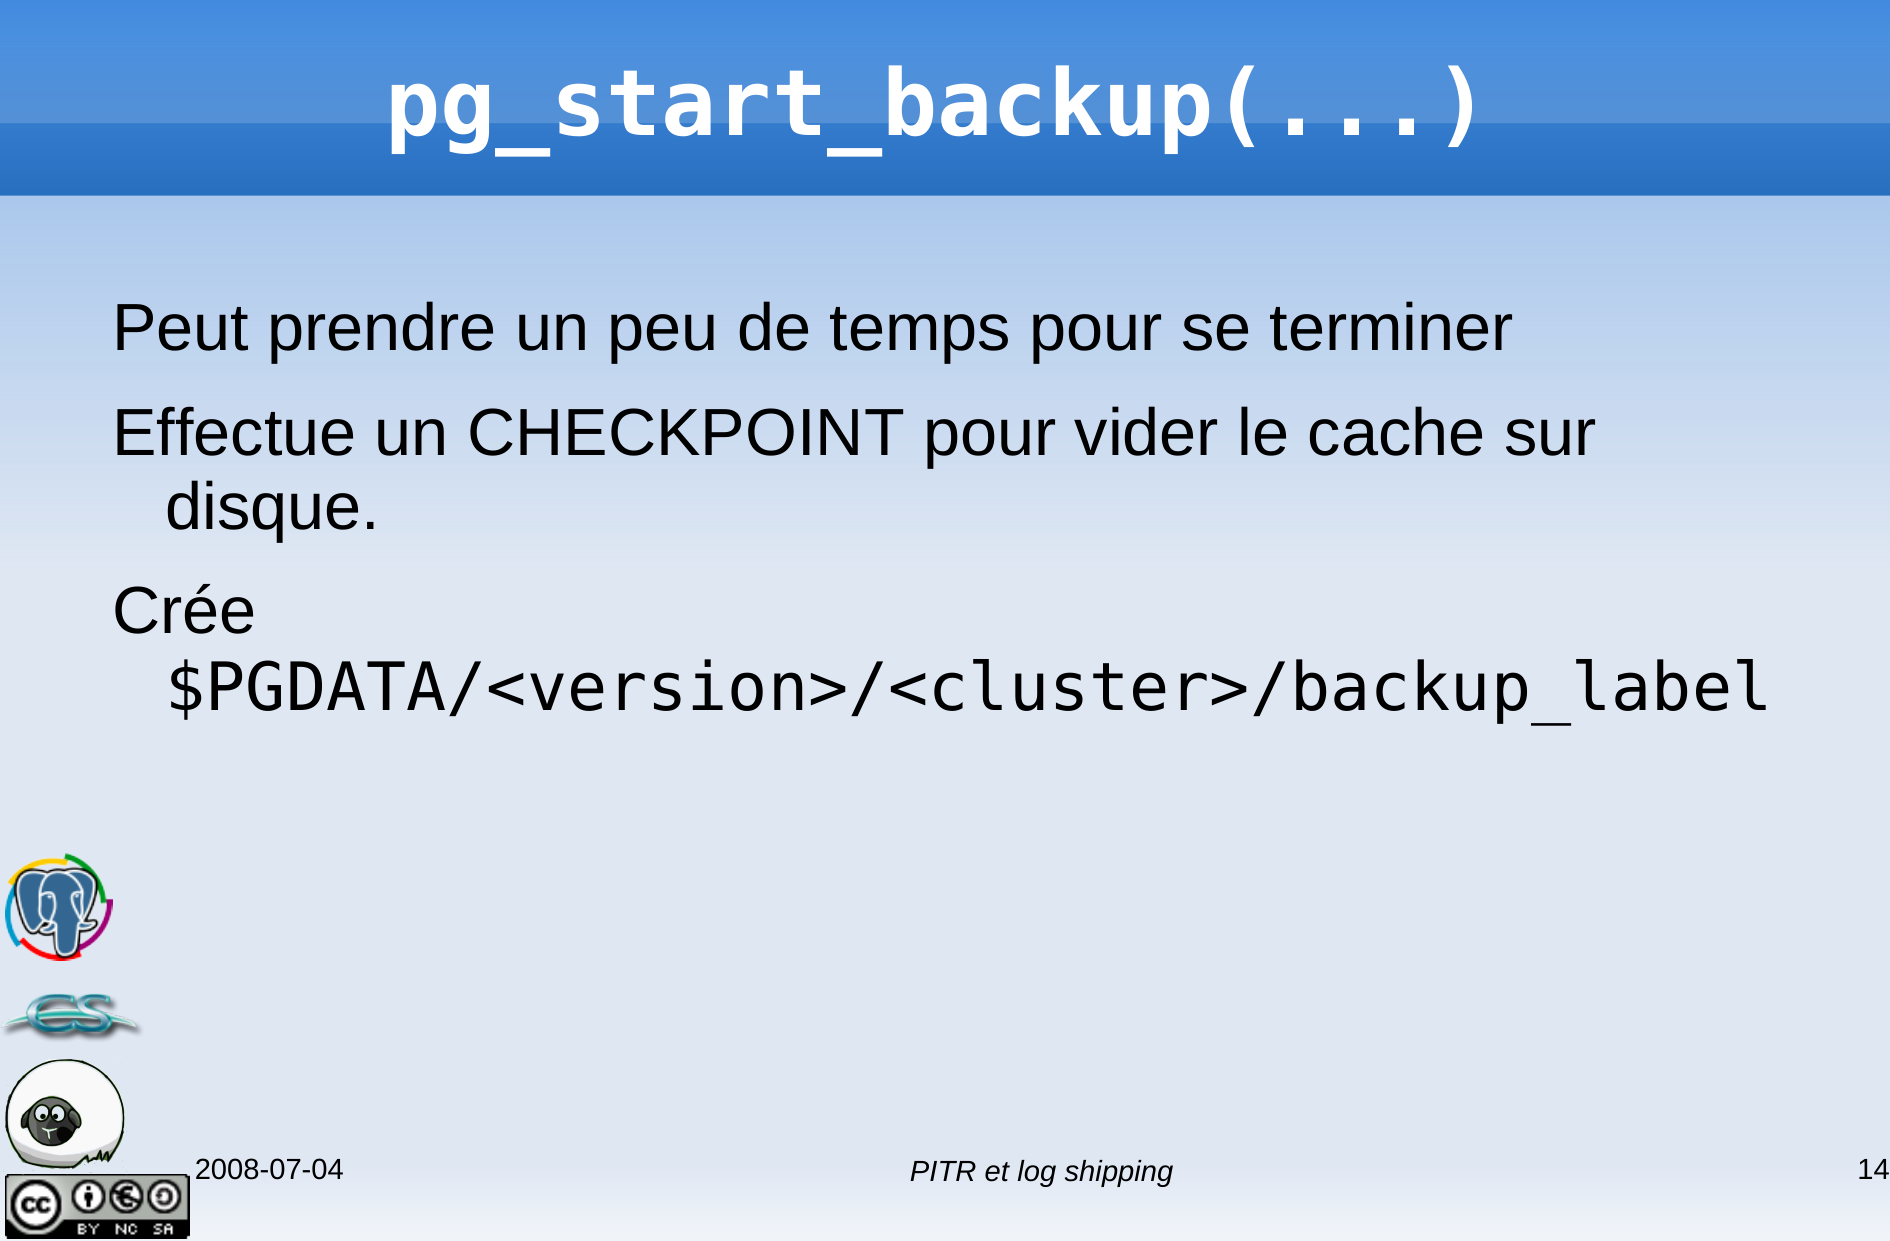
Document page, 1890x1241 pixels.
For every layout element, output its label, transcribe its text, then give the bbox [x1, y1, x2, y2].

title pg_start_backup(...) [87, 0, 1789, 208]
picture [0, 0, 1890, 1241]
list Peut prendre un peu de temps pour se terminer Effectue un CHECKPOINT pour vider le cache sur disque. Crée $PGDATA/<version>/<cluster>/backup_label [94, 290, 1796, 1109]
